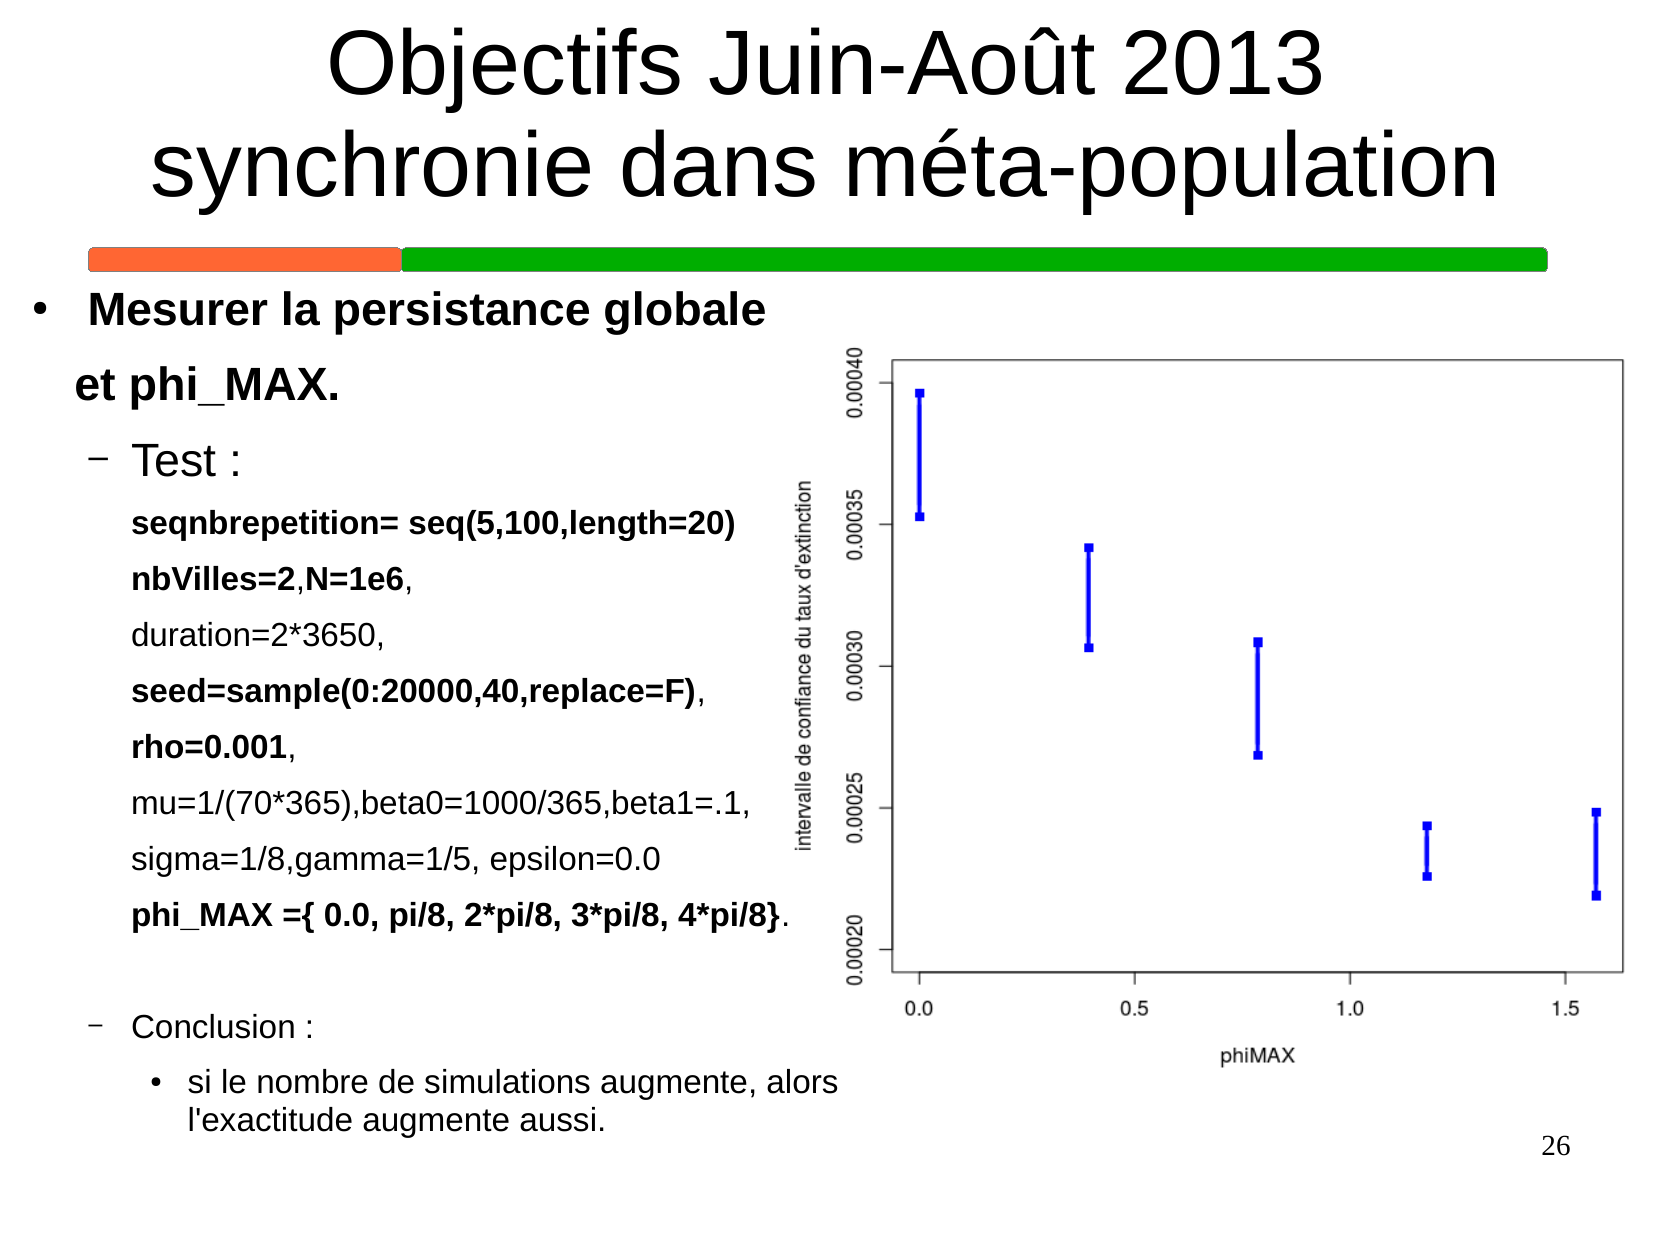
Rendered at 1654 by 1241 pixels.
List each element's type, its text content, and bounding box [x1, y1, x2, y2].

text_box [88, 247, 1548, 272]
title Objectifs Juin-Août 2013 synchronie dans méta-population [82, 11, 1571, 295]
picture [791, 295, 1654, 1075]
list Mesurer la persistance globale et phi_MAX. Test : seqnbrepetition= seq(5,100,length=20) nbVilles=2,N=1e6, duration=2*3650, seed=sample(0:20000,40,replace=F), rho=0.001, mu=1/(70*365),beta0=1000/365,beta1=.1, sigma=1/8,gamma=1/5, epsilon=0.0 phi_MAX ={ 0.0, pi/8, 2*pi/8, 3*pi/8, 4*pi/8}. Conclusion : si le nombre de simulations augmente, alors l'exactitude augmente aussi. [17, 283, 845, 1158]
